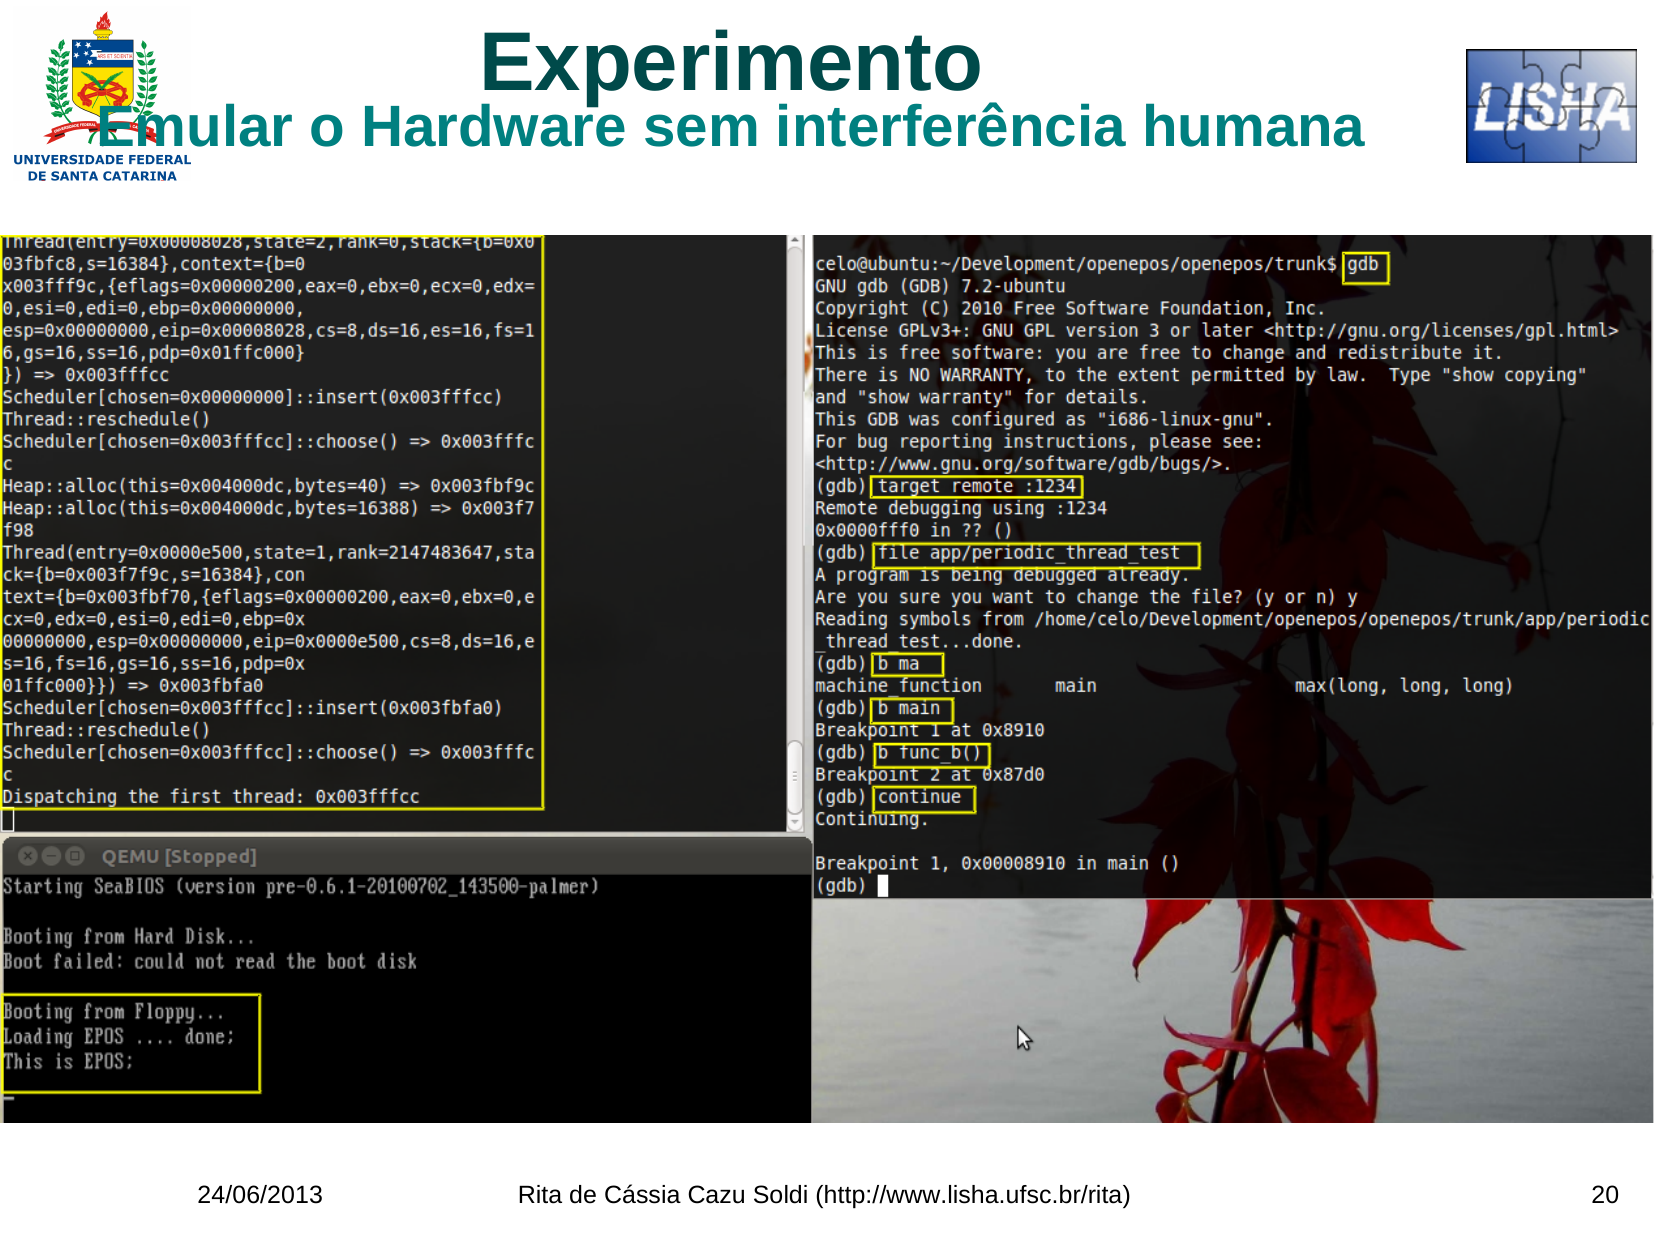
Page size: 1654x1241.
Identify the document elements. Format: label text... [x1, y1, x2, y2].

picture [13, 6, 191, 181]
title Experimento Emular o Hardware sem interferência humana [37, 9, 1426, 178]
picture [1466, 49, 1637, 163]
picture [0, 235, 1654, 1123]
